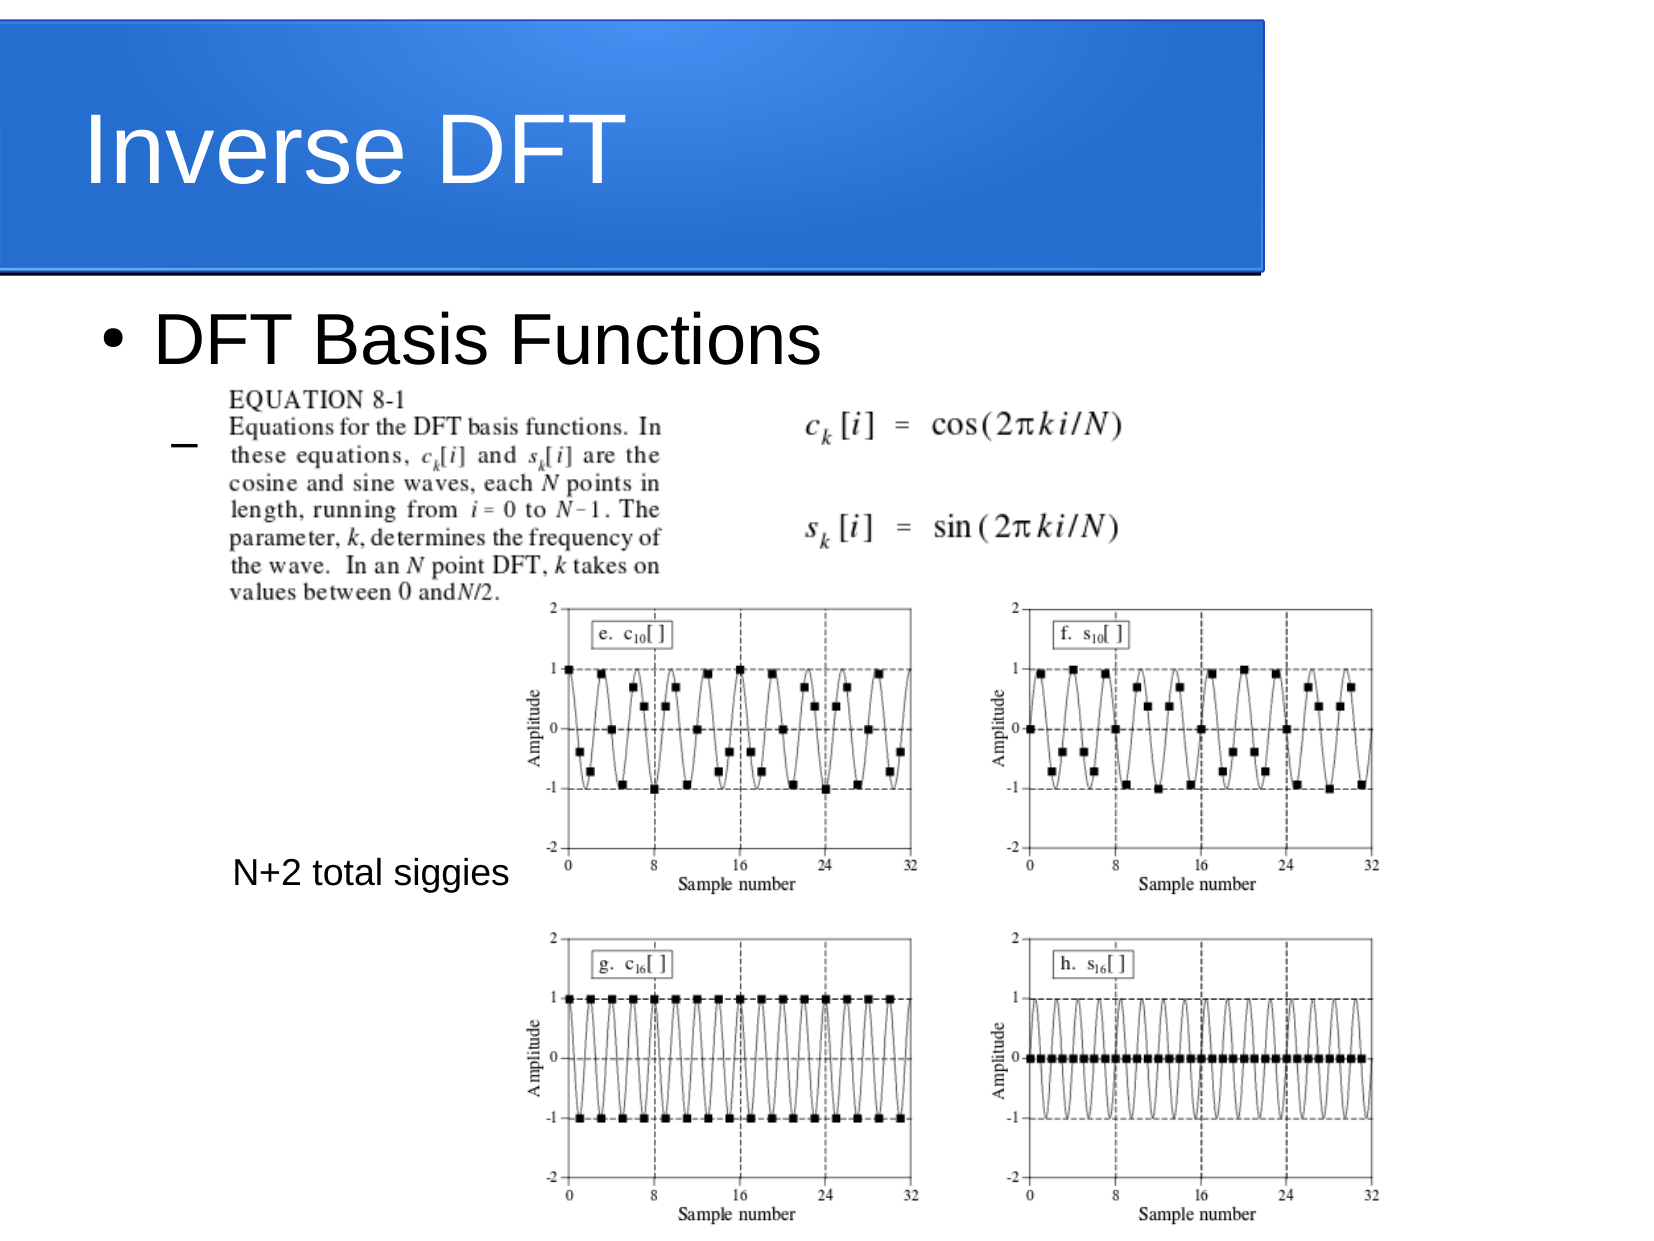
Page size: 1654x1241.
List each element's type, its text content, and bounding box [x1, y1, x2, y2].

text_box N+2 total siggies [217, 843, 526, 901]
title Inverse DFT [82, 47, 1235, 252]
list DFT Basis Functions [82, 299, 1571, 1019]
picture [218, 374, 1396, 1231]
